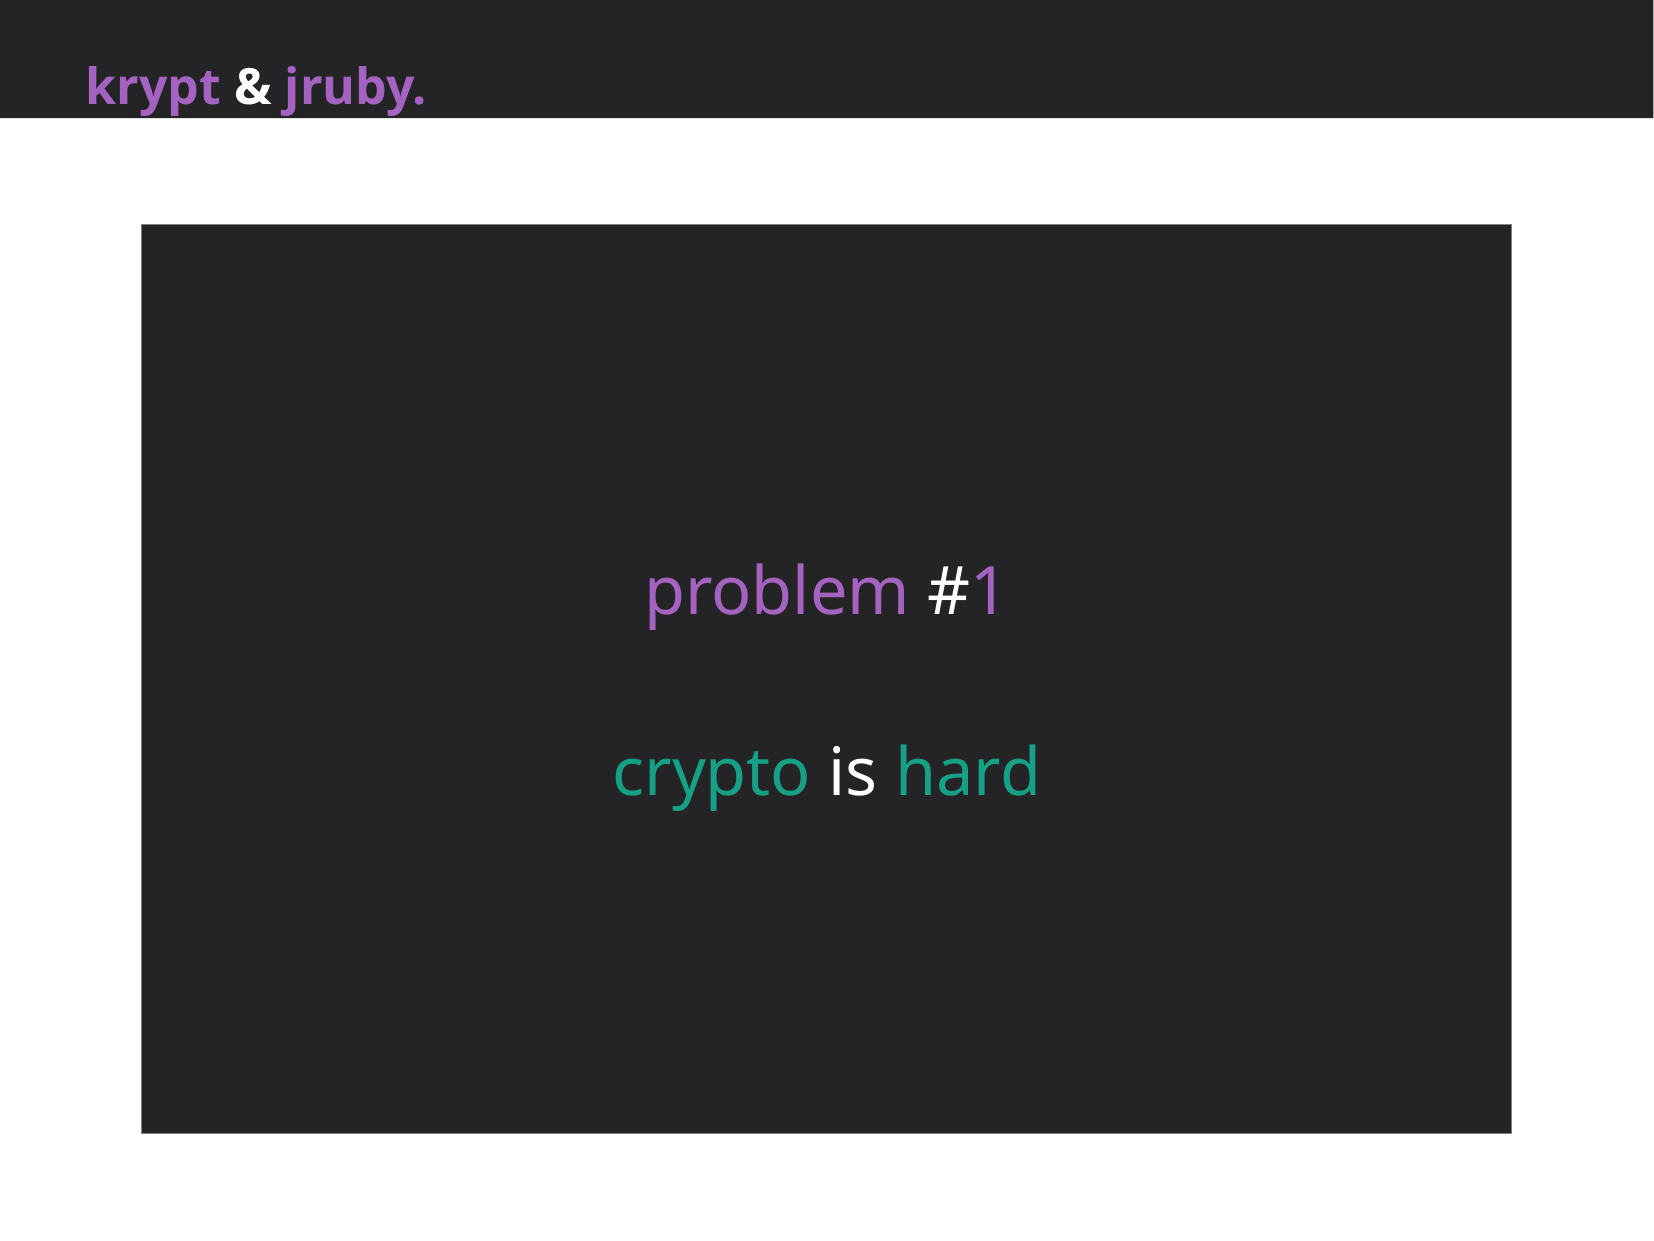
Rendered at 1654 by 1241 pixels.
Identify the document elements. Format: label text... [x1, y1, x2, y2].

text_box problem #1 crypto is hard [141, 224, 1512, 1134]
text_box [165, 531, 1441, 1087]
text_box krypt & jruby. [70, 43, 1359, 119]
text_box [0, 0, 1654, 119]
